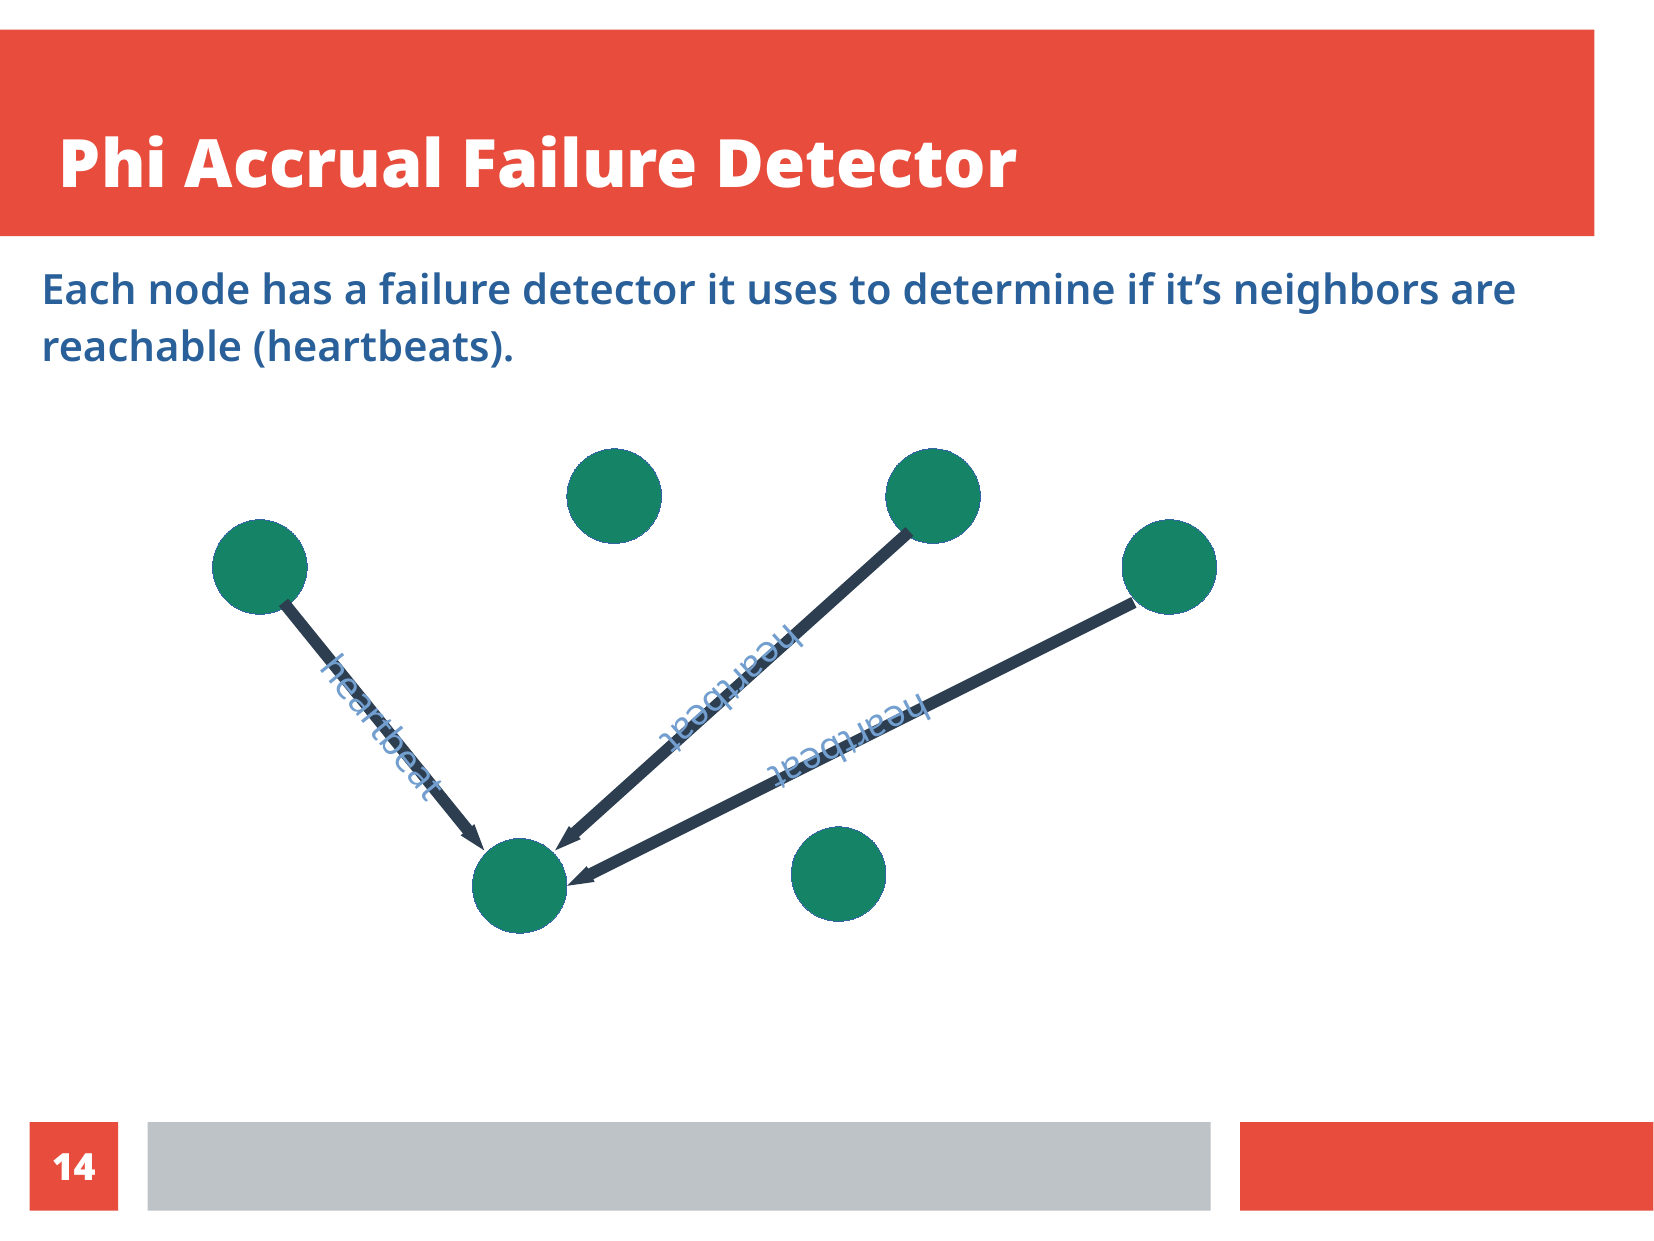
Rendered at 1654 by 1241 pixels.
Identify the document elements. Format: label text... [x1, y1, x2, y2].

title Phi Accrual Failure Detector [59, 59, 1595, 207]
text_box [1122, 519, 1217, 615]
list Each node has a failure detector it uses to determine if it’s neighbors are reachable (heartbeats). [41, 259, 1548, 390]
text_box [566, 448, 662, 544]
text_box [885, 448, 981, 544]
text_box [791, 826, 886, 922]
text_box [472, 838, 567, 934]
text_box [212, 519, 308, 615]
